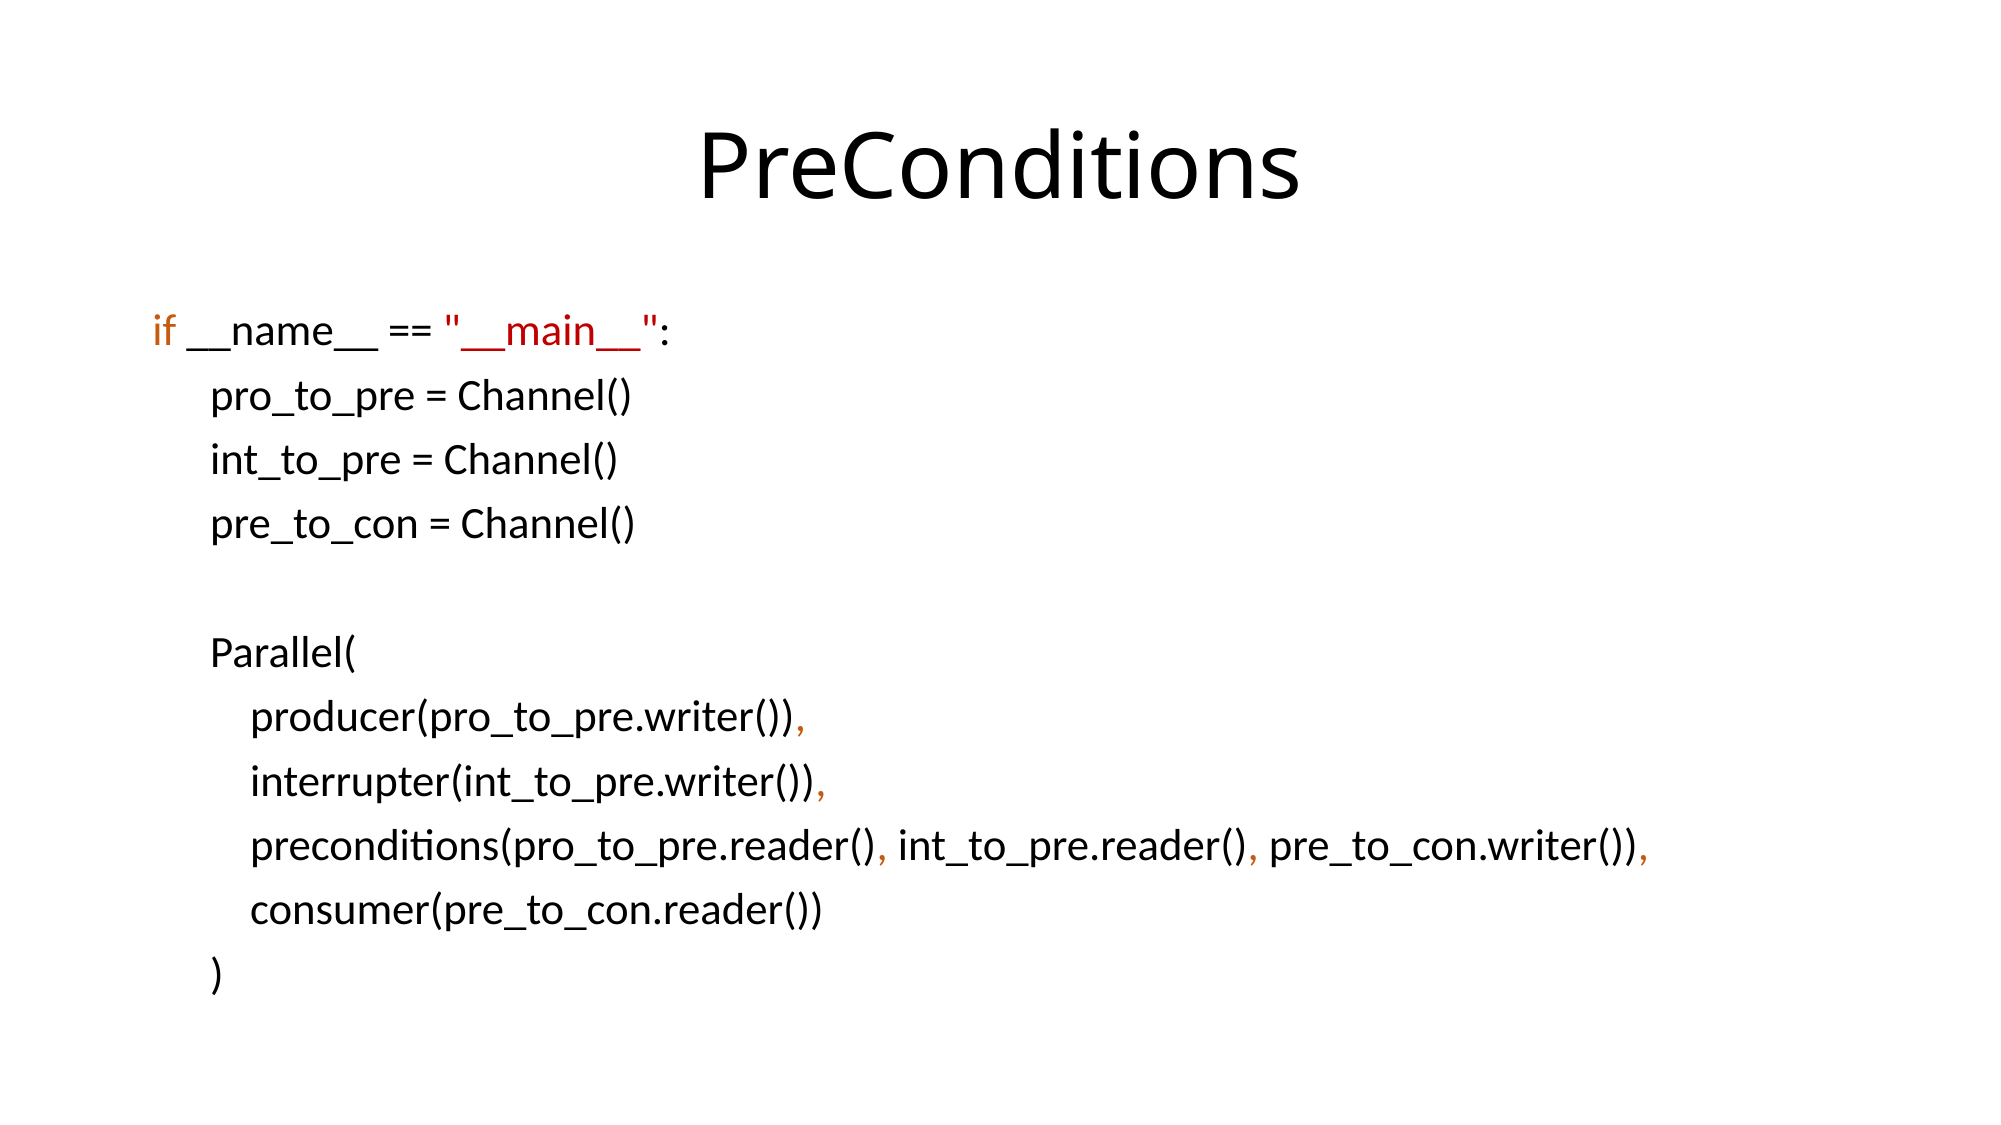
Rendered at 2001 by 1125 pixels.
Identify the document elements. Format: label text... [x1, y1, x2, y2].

title PreConditions [137, 59, 1863, 278]
list if __name__ == "__main__": pro_to_pre = Channel() int_to_pre = Channel() pre_to_con = Channel() Parallel( producer(pro_to_pre.writer()), interrupter(int_to_pre.writer()), preconditions(pro_to_pre.reader(), int_to_pre.reader(), pre_to_con.writer()), consumer(pre_to_con.reader()) ) [137, 299, 1863, 1014]
